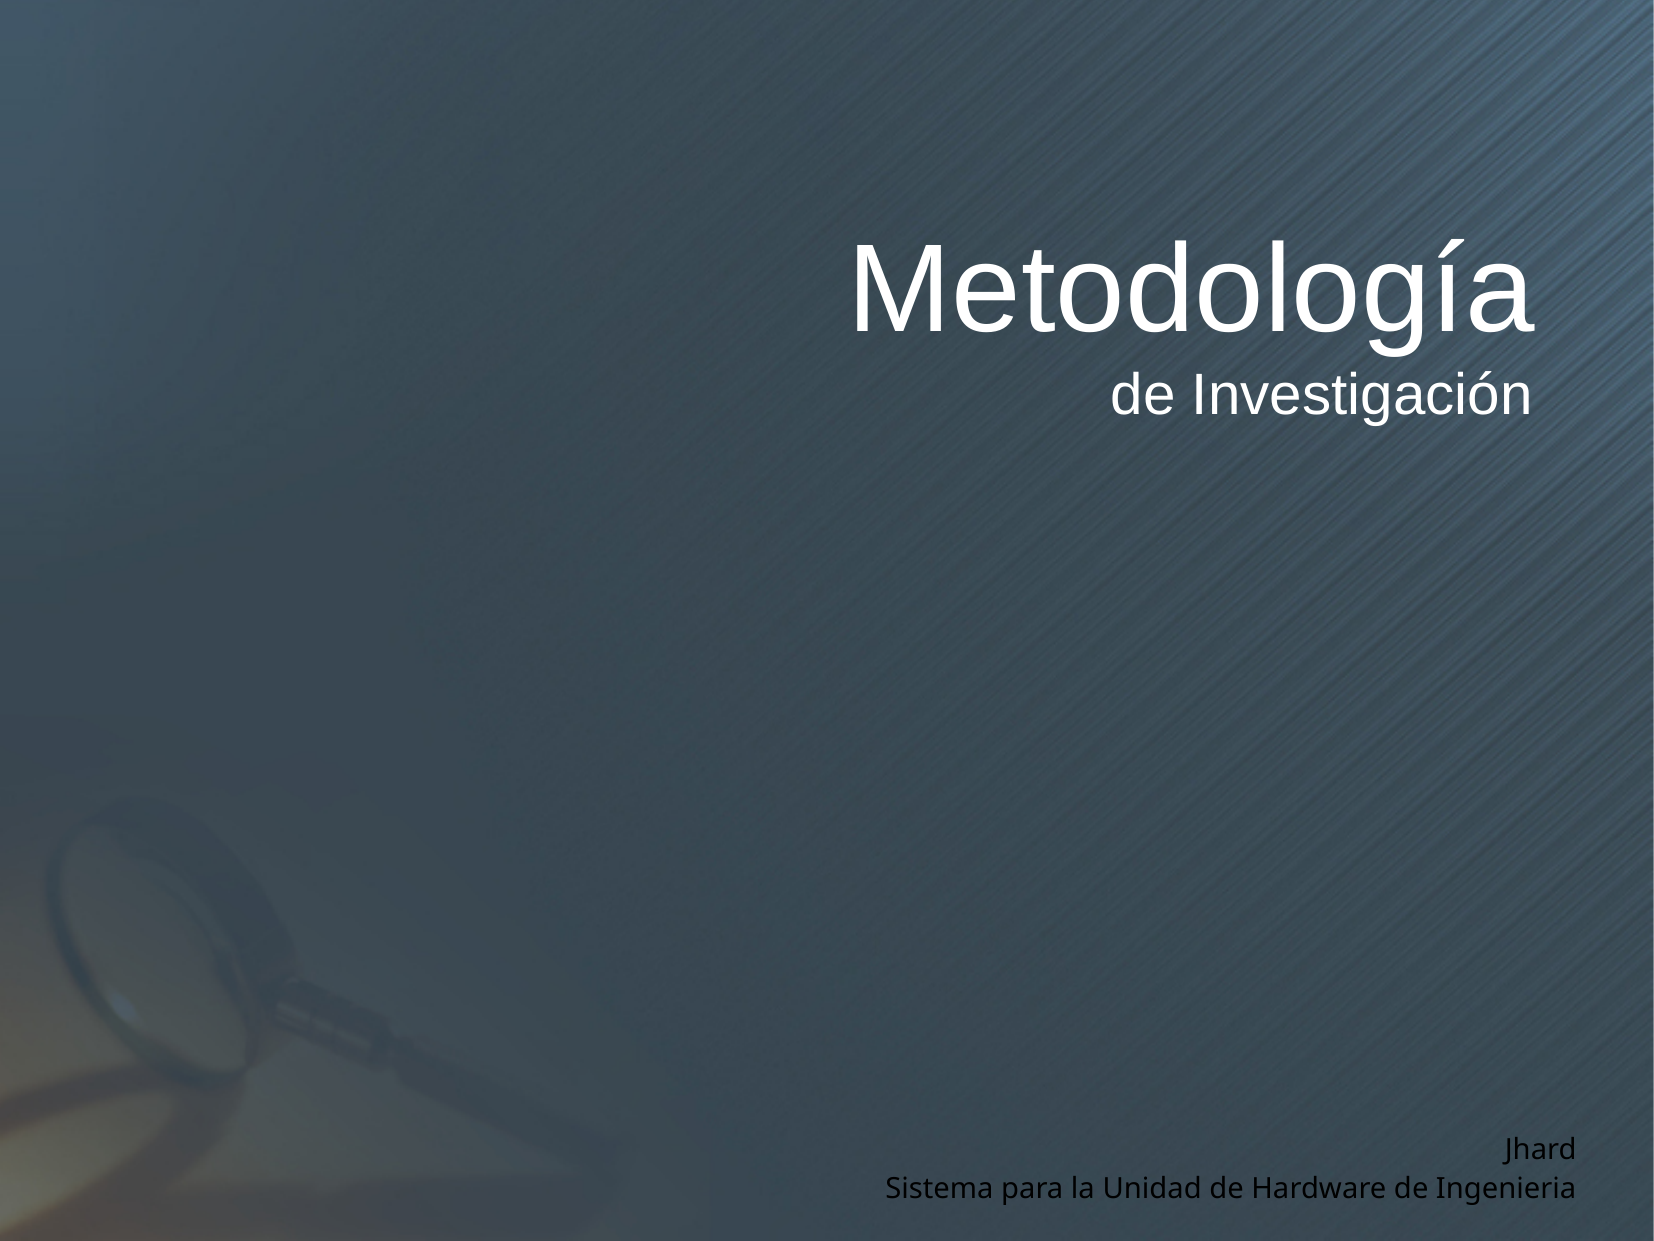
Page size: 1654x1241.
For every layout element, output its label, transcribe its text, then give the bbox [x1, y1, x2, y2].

picture [0, 0, 1654, 1241]
title Metodología [295, 191, 1536, 384]
text_box de Investigación [603, 354, 1548, 434]
